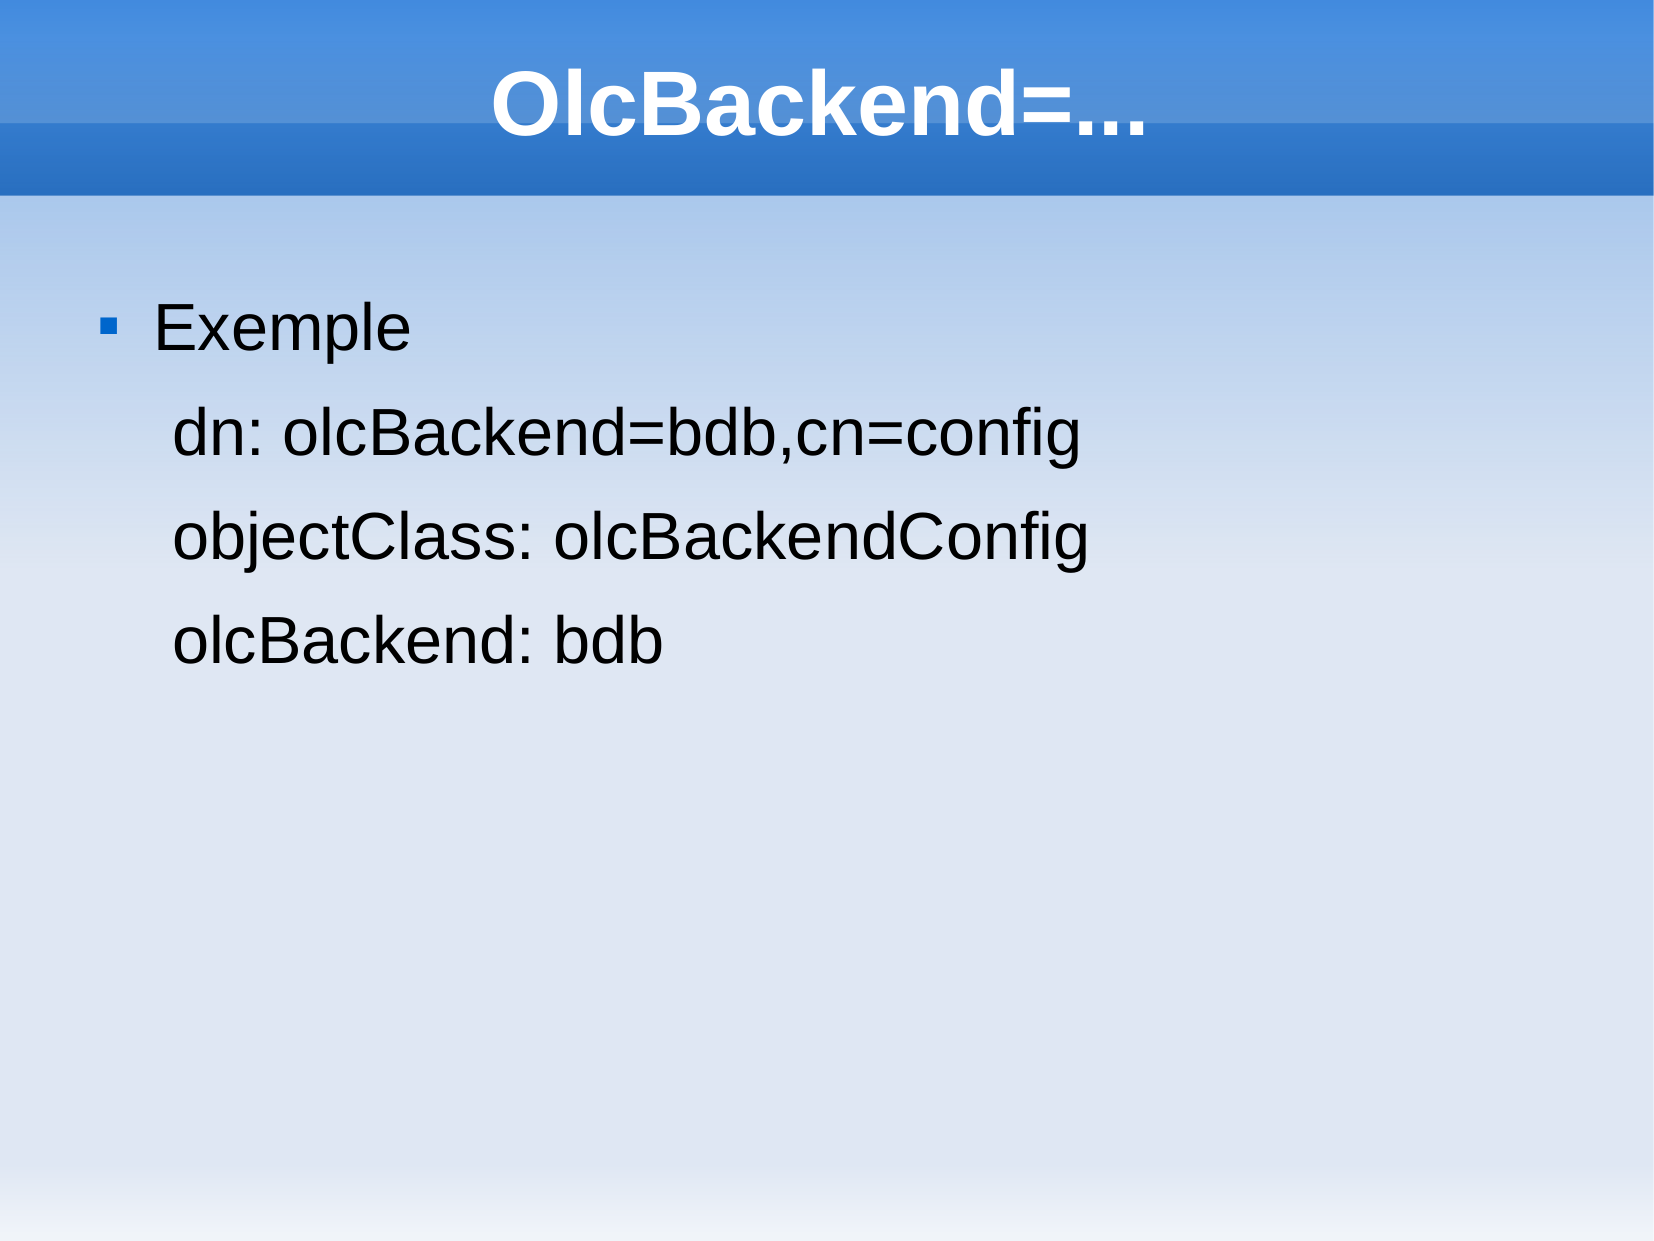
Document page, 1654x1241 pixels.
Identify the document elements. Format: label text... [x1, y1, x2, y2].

picture [0, 0, 1654, 1241]
title OlcBackend=... [76, 0, 1565, 208]
list Exemple dn: olcBackend=bdb,cn=config objectClass: olcBackendConfig olcBackend: bdb [82, 290, 1571, 1109]
